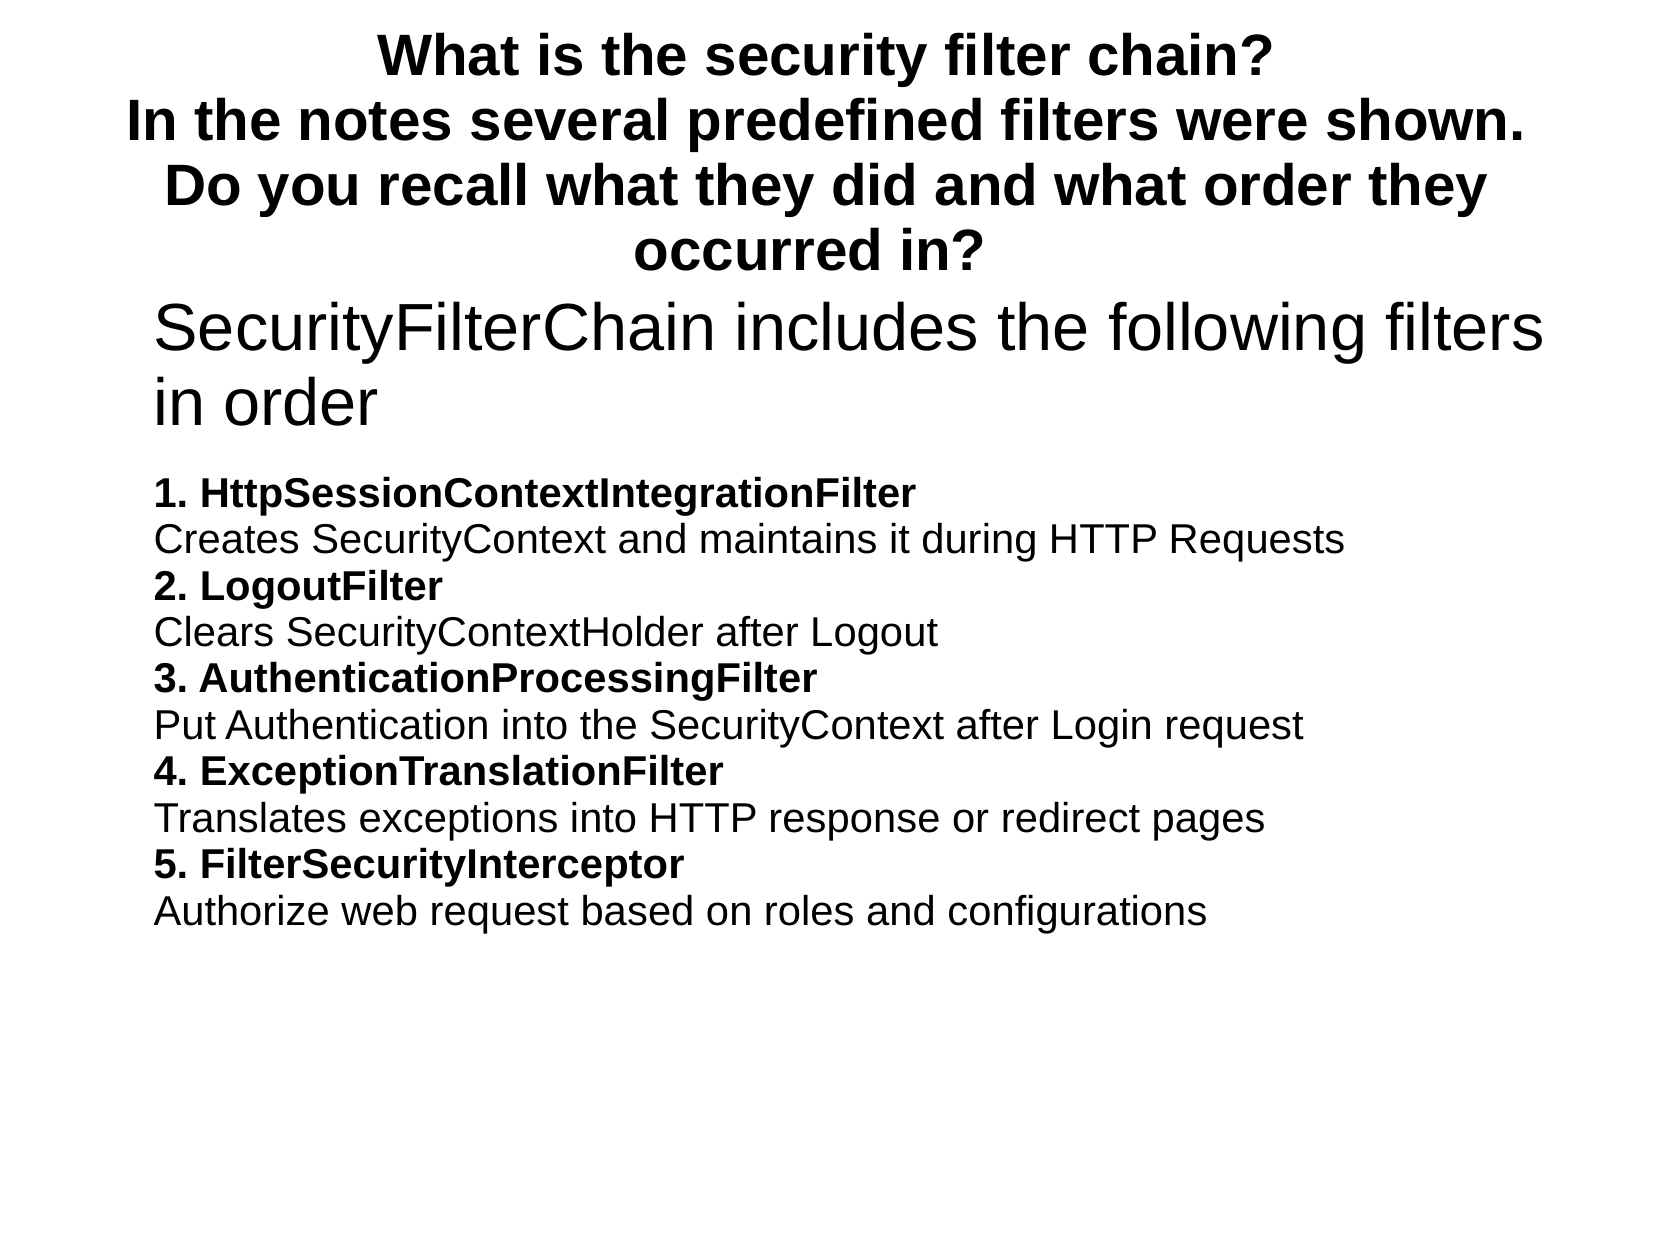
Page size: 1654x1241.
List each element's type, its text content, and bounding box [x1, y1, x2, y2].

title What is the security filter chain? In the notes several predefined filters were shown. Do you recall what they did and what order they occurred in? [82, 19, 1571, 287]
list SecurityFilterChain includes the following filters in order 1. HttpSessionContextIntegrationFilter Creates SecurityContext and maintains it during HTTP Requests 2. LogoutFilter Clears SecurityContextHolder after Logout 3. AuthenticationProcessingFilter Put Authentication into the SecurityContext after Login request 4. ExceptionTranslationFilter Translates exceptions into HTTP response or redirect pages 5. FilterSecurityInterceptor Authorize web request based on roles and configurations [82, 290, 1571, 1153]
